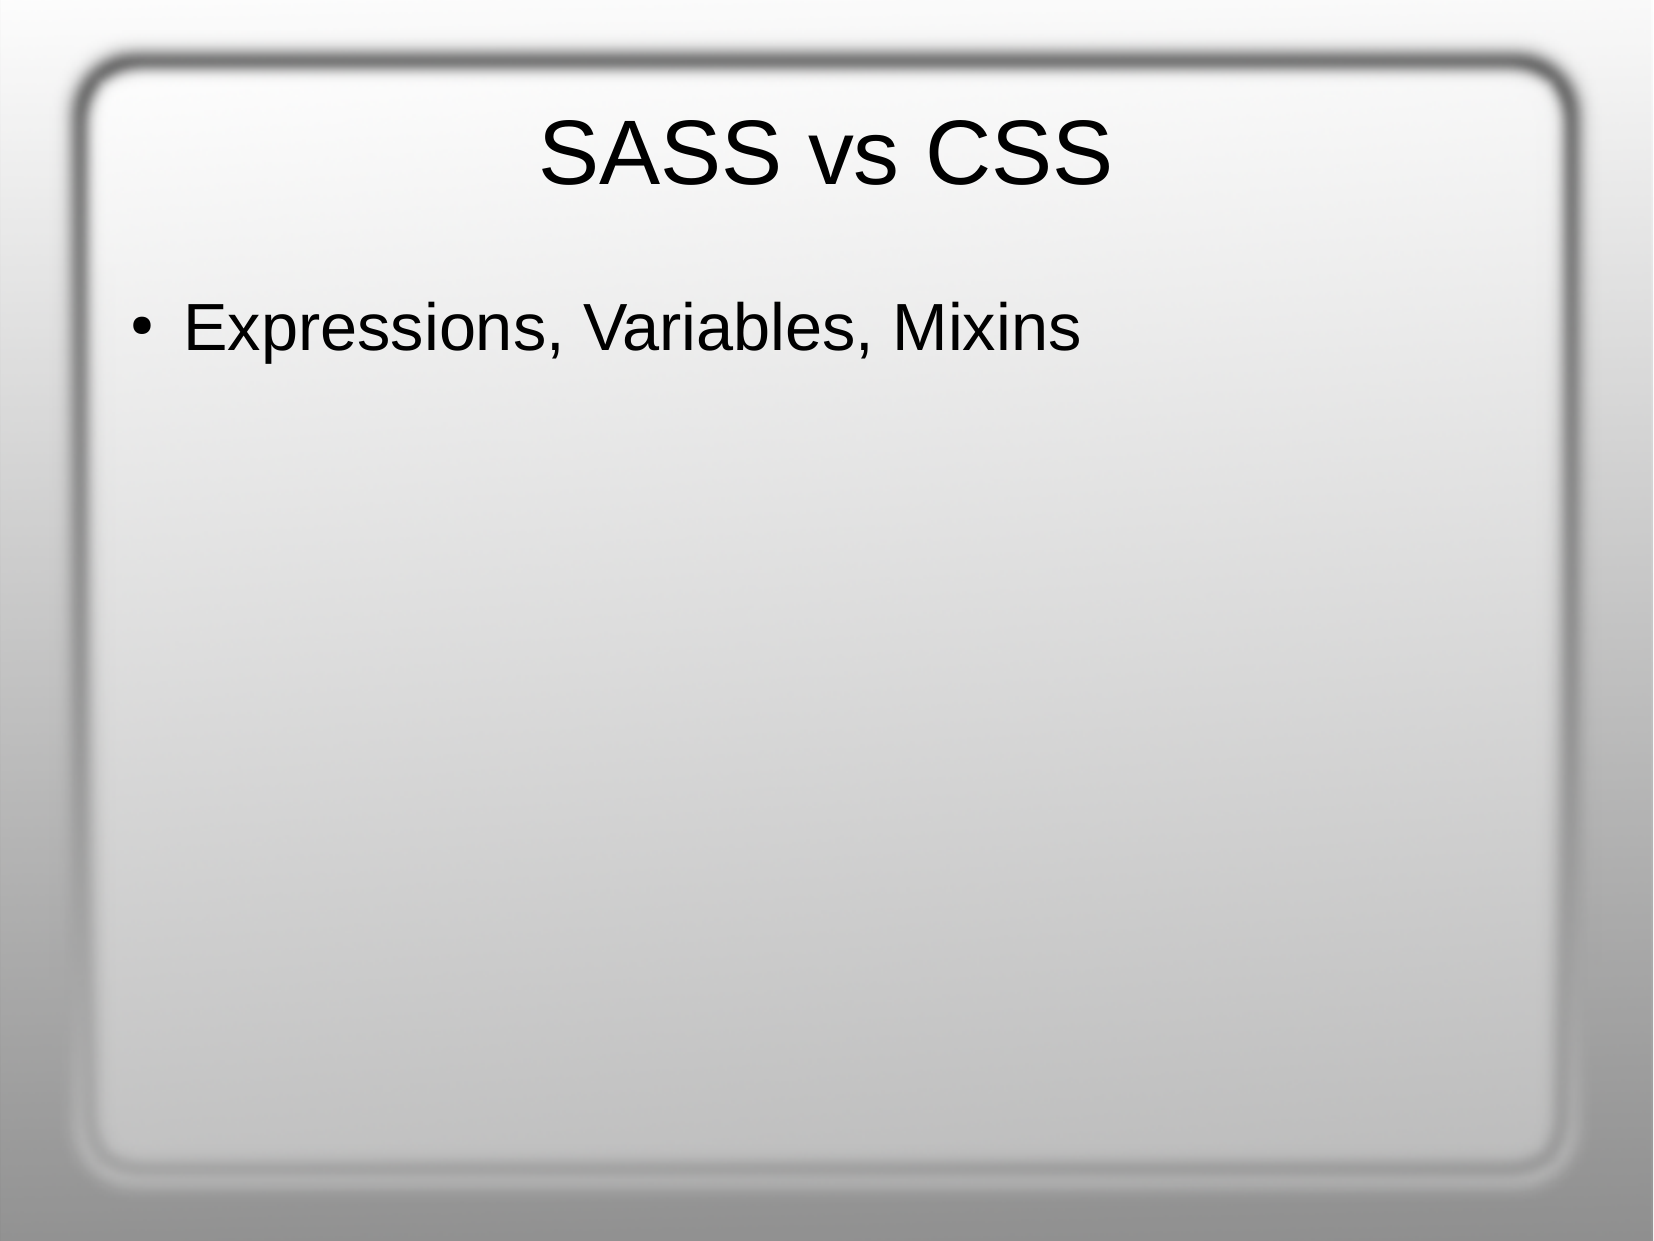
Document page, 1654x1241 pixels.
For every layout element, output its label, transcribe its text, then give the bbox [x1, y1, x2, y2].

title SASS vs CSS [82, 49, 1571, 257]
picture [0, 0, 1654, 1241]
list Expressions, Variables, Mixins [112, 290, 1538, 1095]
